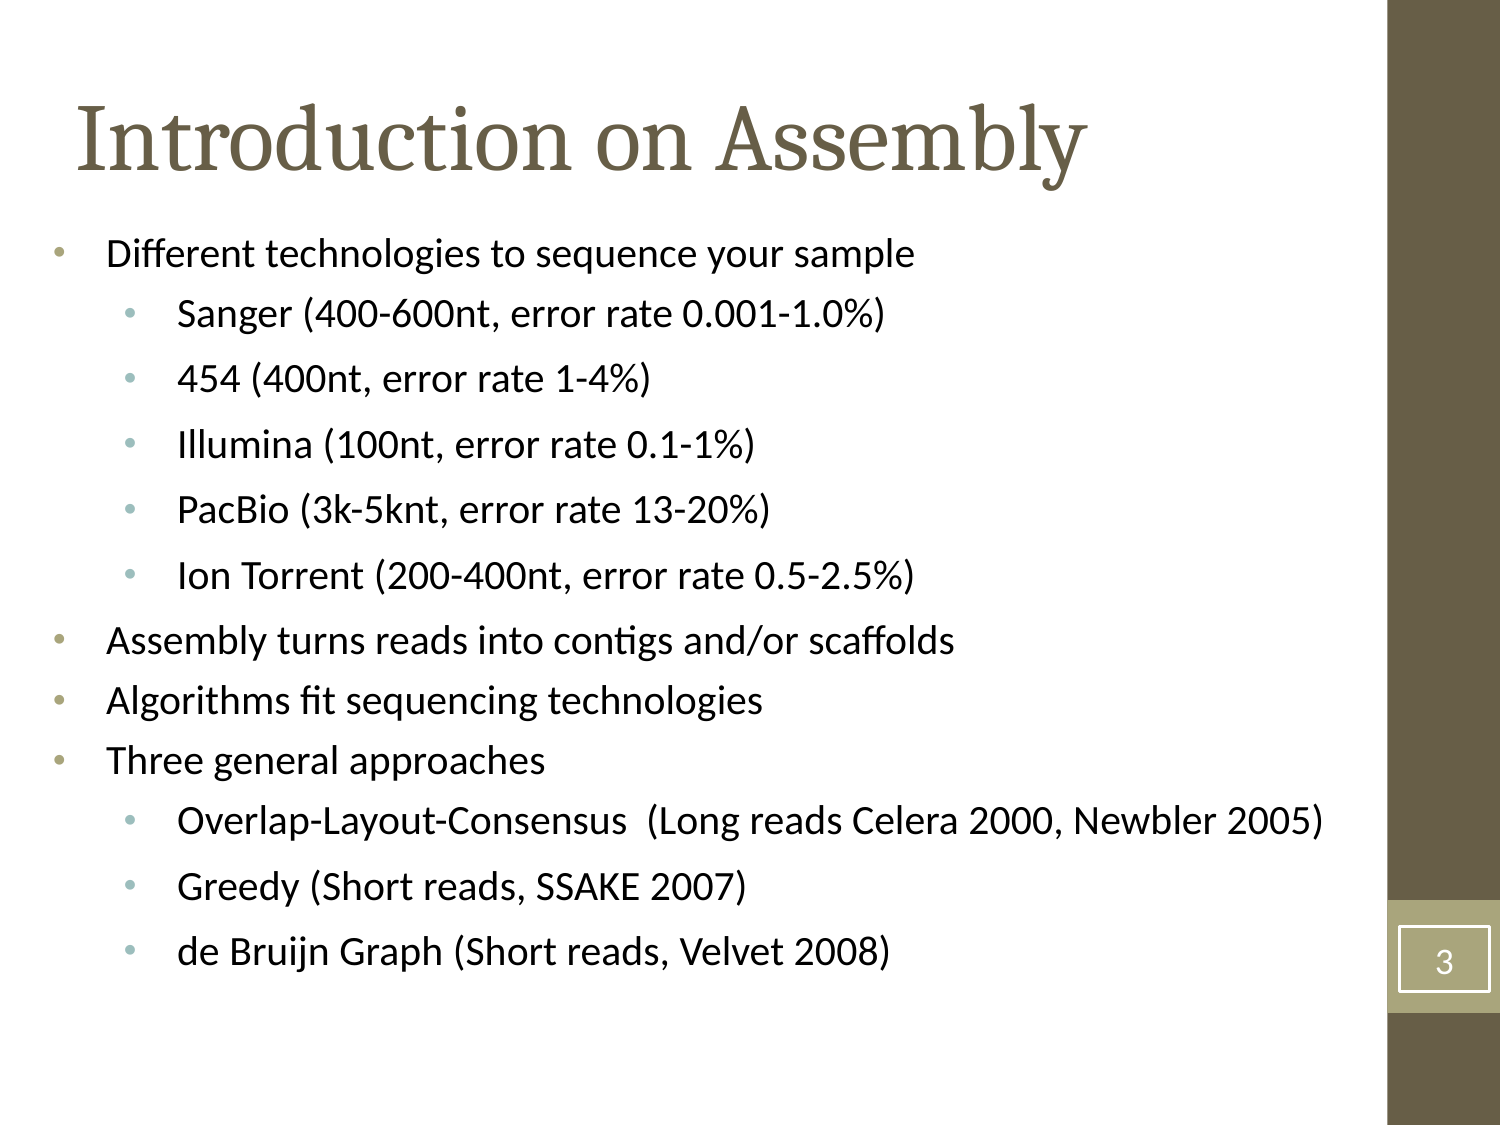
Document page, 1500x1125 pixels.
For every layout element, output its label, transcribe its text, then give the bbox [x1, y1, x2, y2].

title Introduction on Assembly [75, 82, 1326, 195]
list Different technologies to sequence your sample Sanger (400-600nt, error rate 0.001-1.0%) 454 (400nt, error rate 1-4%) Illumina (100nt, error rate 0.1-1%) PacBio (3k-5knt, error rate 13-20%) Ion Torrent (200-400nt, error rate 0.5-2.5%) Assembly turns reads into contigs and/or scaffolds Algorithms fit sequencing technologies Three general approaches Overlap-Layout-Consensus (Long reads Celera 2000, Newbler 2005) Greedy (Short reads, SSAKE 2007) de Bruijn Graph (Short reads, Velvet 2008) [35, 236, 1359, 1063]
